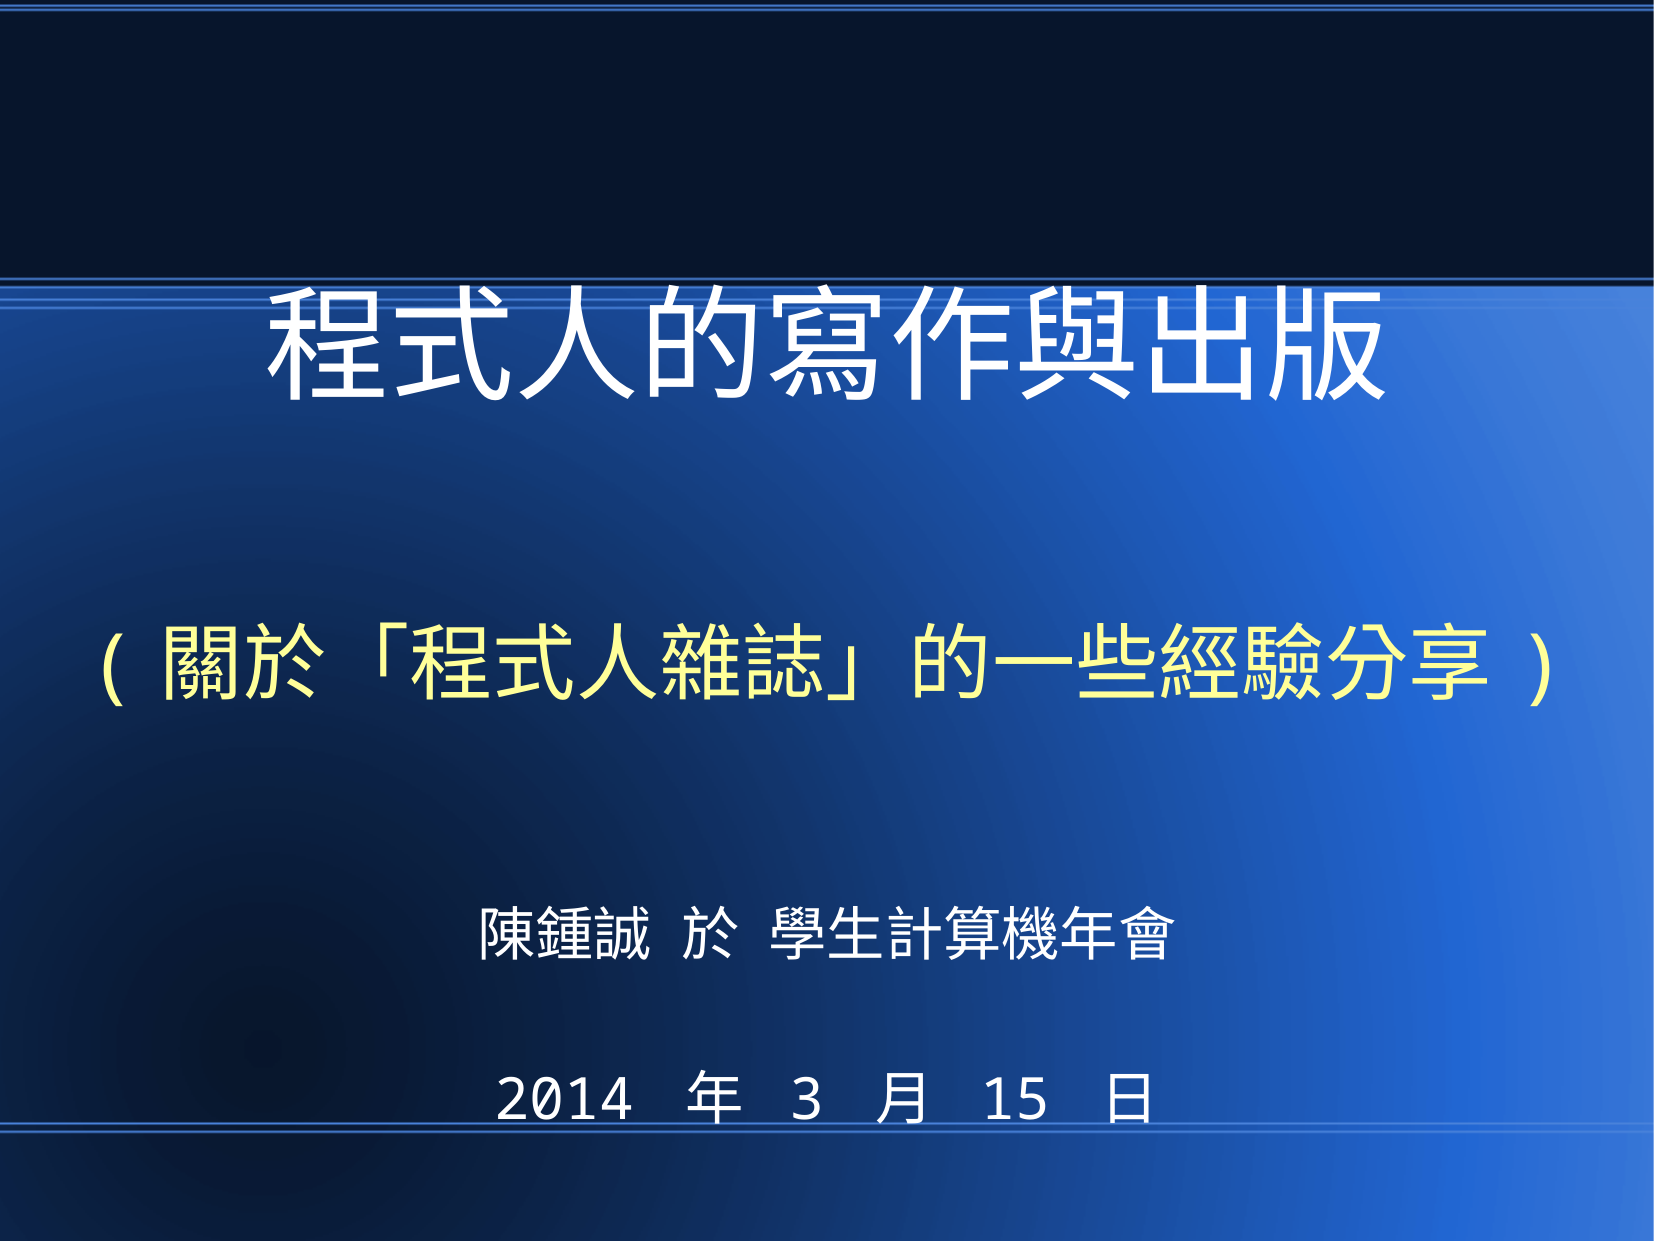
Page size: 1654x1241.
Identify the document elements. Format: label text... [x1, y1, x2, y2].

subtitle 程式人的寫作與出版 (關於「程式人雜誌」的一些經驗分享) 陳鍾誠 於 學生計算機年會 2014 年 3 月 15 日 [82, 307, 1571, 1075]
picture [0, 0, 1654, 1241]
